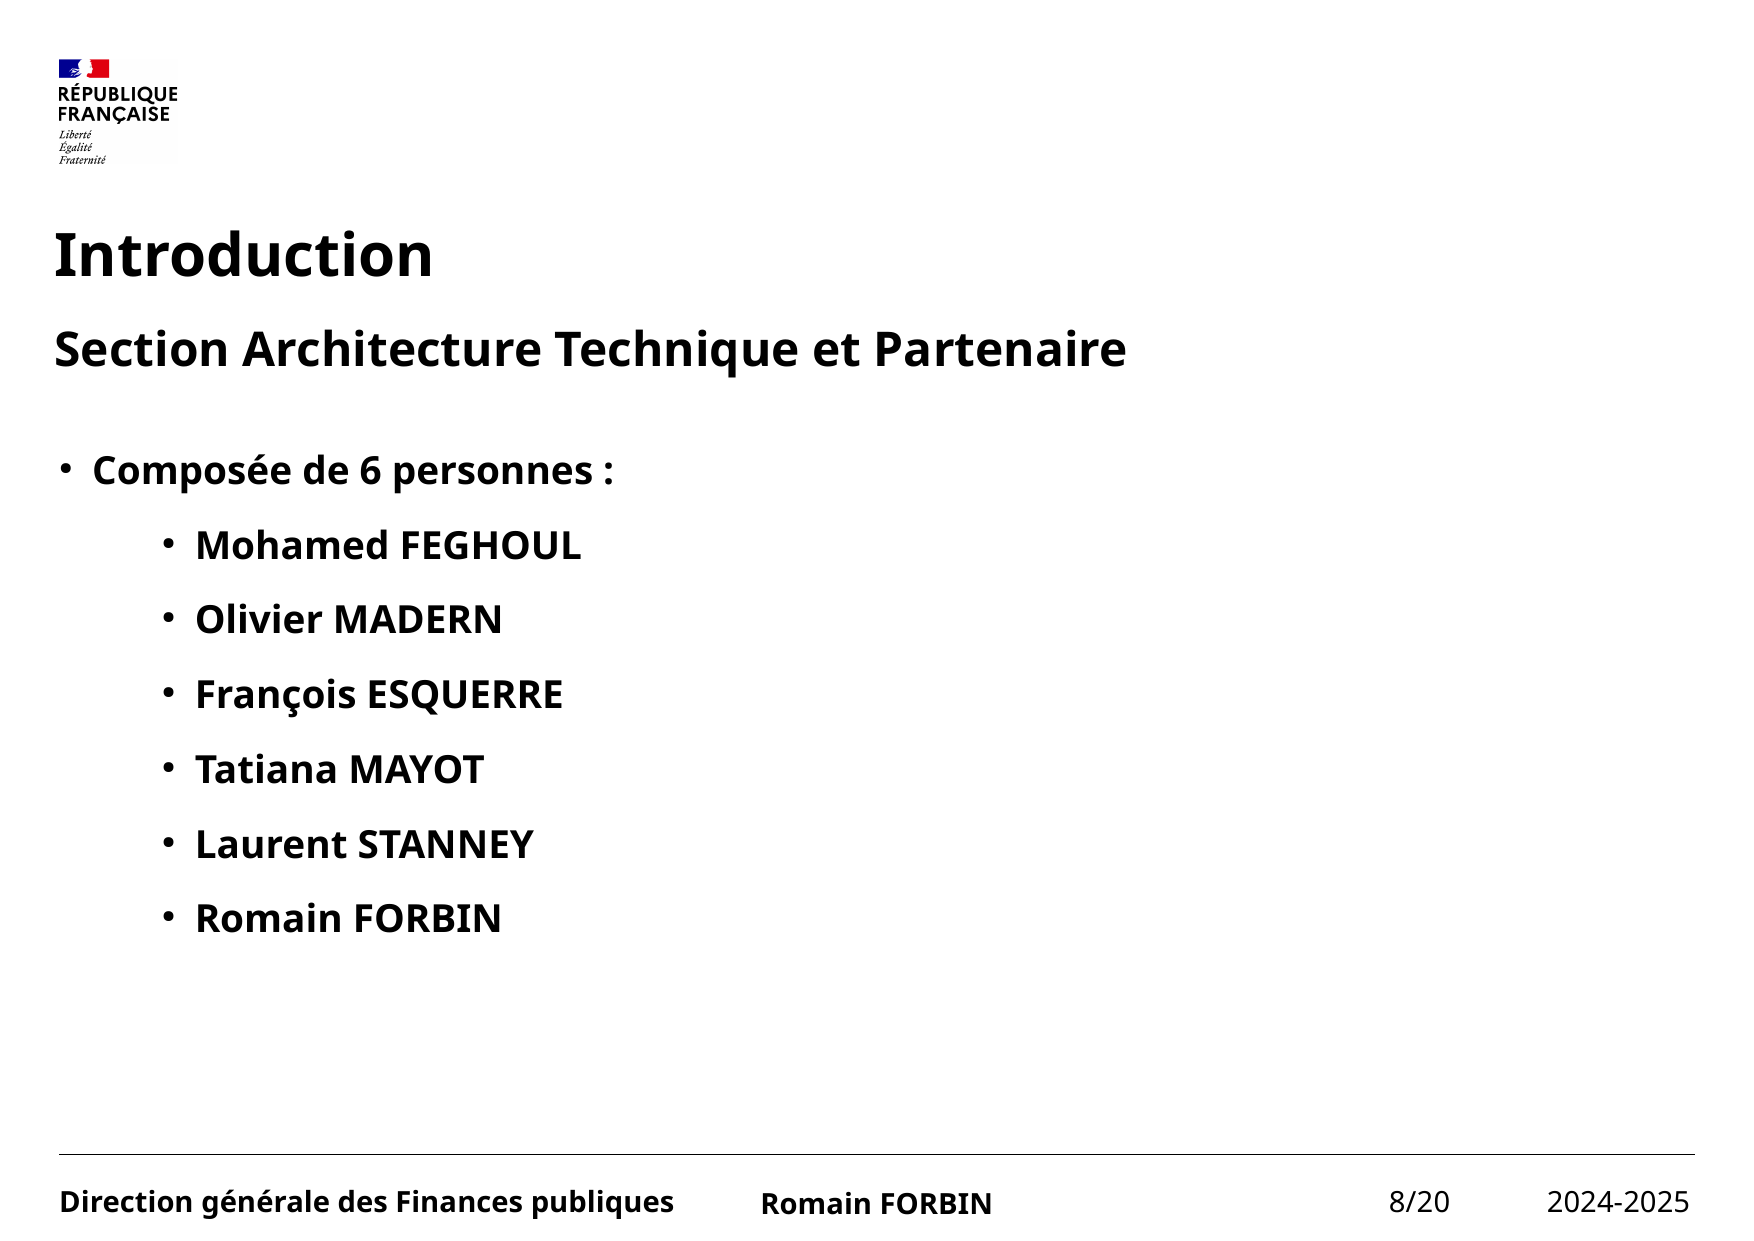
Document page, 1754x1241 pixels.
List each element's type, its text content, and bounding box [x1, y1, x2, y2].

list Composée de 6 personnes : Mohamed FEGHOUL Olivier MADERN François ESQUERRE Tatiana MAYOT Laurent STANNEY Romain FORBIN [59, 442, 1638, 945]
picture [59, 59, 178, 164]
list Introduction Section Architecture Technique et Partenaire [54, 212, 1447, 384]
